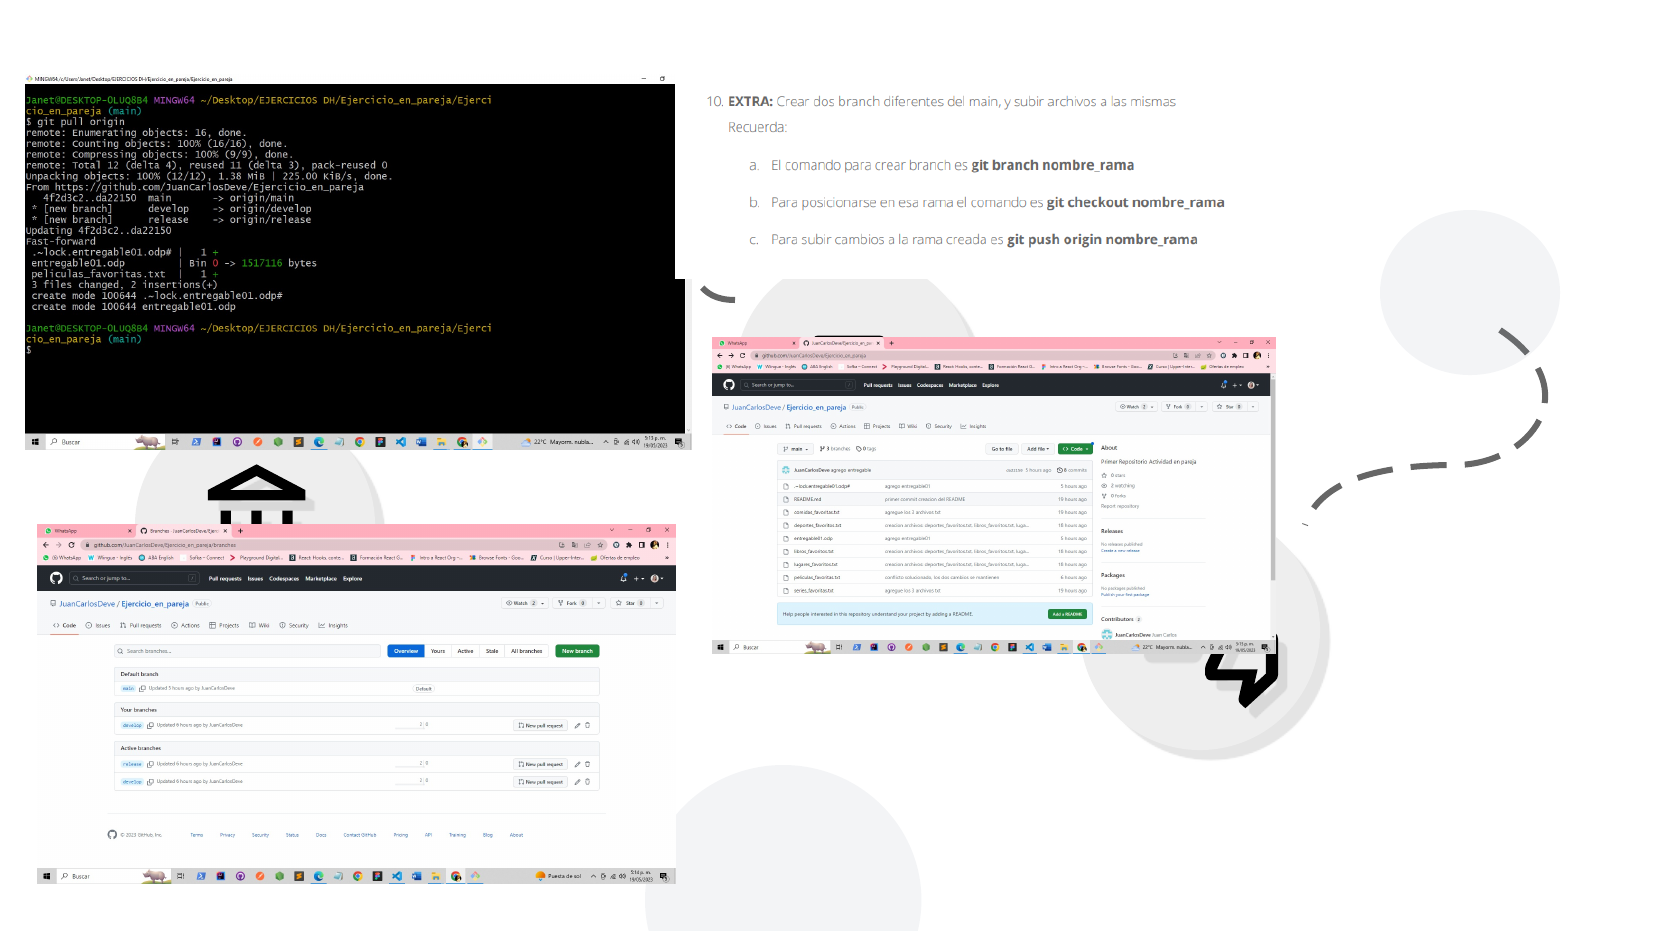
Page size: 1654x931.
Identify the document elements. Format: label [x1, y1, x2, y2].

picture [712, 291, 1282, 712]
picture [25, 74, 1262, 451]
picture [37, 456, 676, 884]
